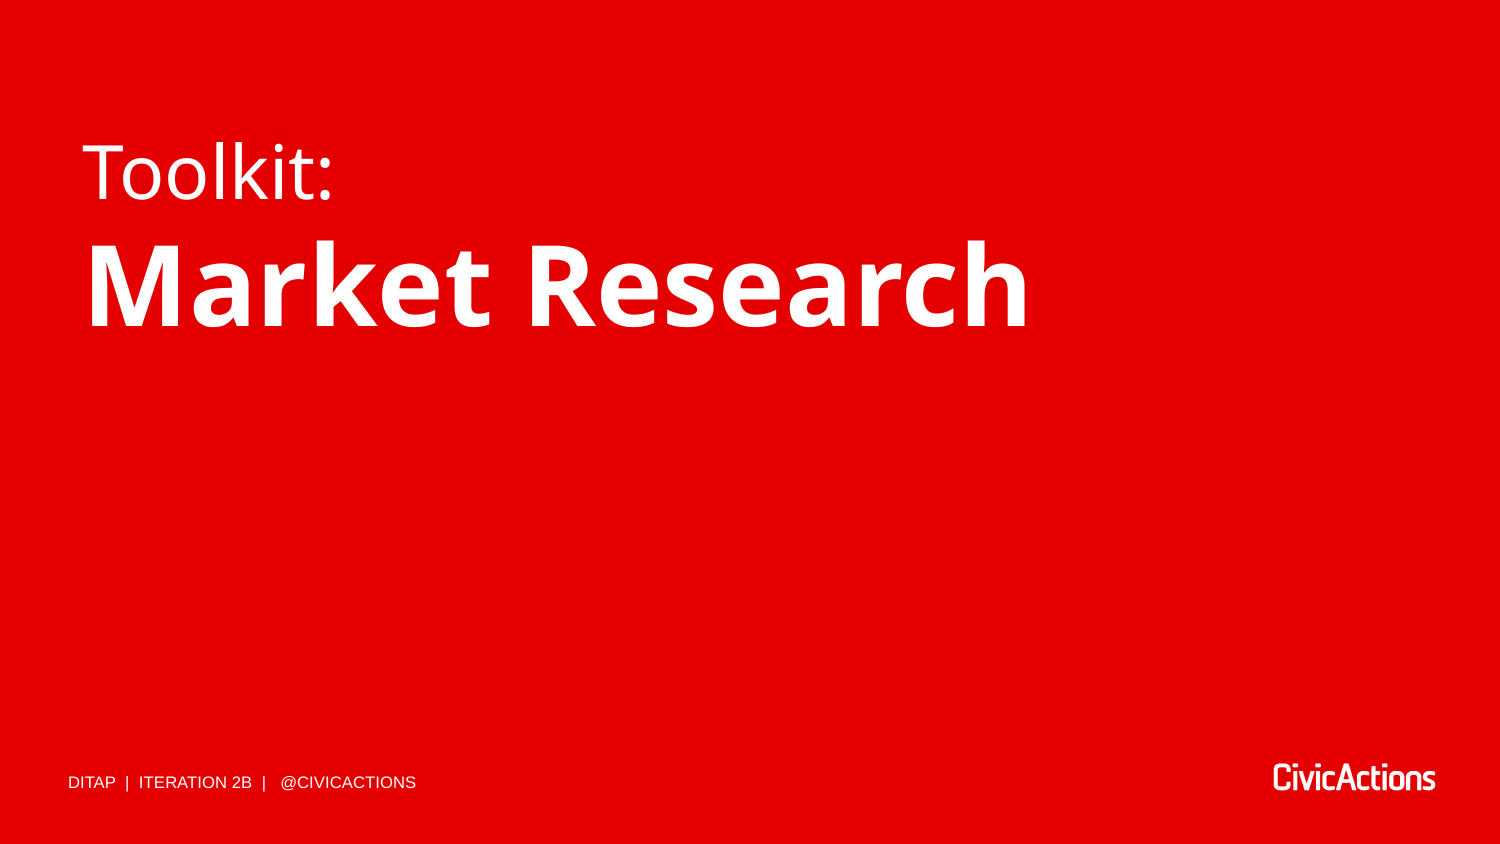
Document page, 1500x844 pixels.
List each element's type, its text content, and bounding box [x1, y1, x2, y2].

title Toolkit: Market Research [73, 114, 1354, 470]
picture [1271, 758, 1438, 795]
